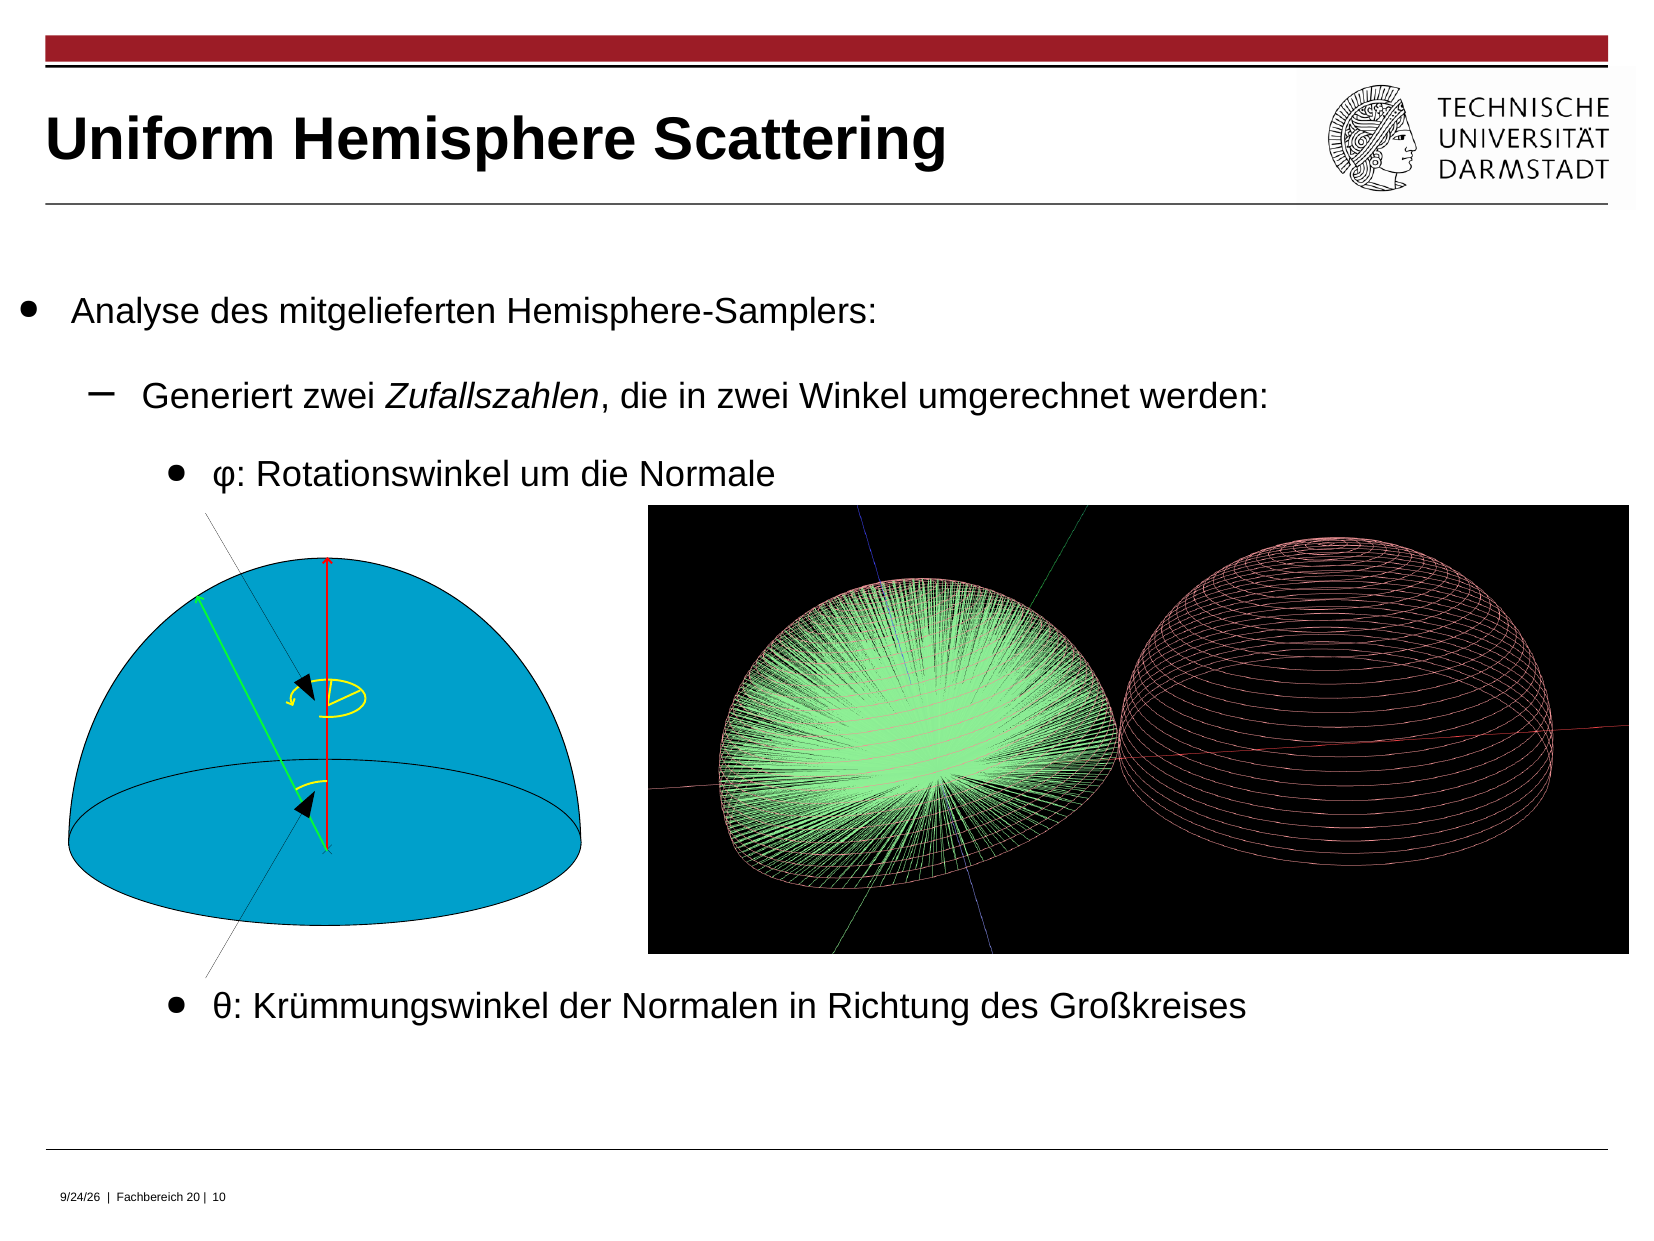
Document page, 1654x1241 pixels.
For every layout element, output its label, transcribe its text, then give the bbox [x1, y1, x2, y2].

picture [648, 505, 1629, 954]
title Uniform Hemisphere Scattering [45, 48, 1247, 200]
picture [1296, 66, 1636, 210]
list Analyse des mitgelieferten Hemisphere-Samplers: Generiert zwei Zufallszahlen, die in zwei Winkel umgerechnet werden: φ: Rotationswinkel um die Normale θ: Krümmungswinkel der Normalen in Richtung des Großkreises [0, 278, 1489, 1039]
